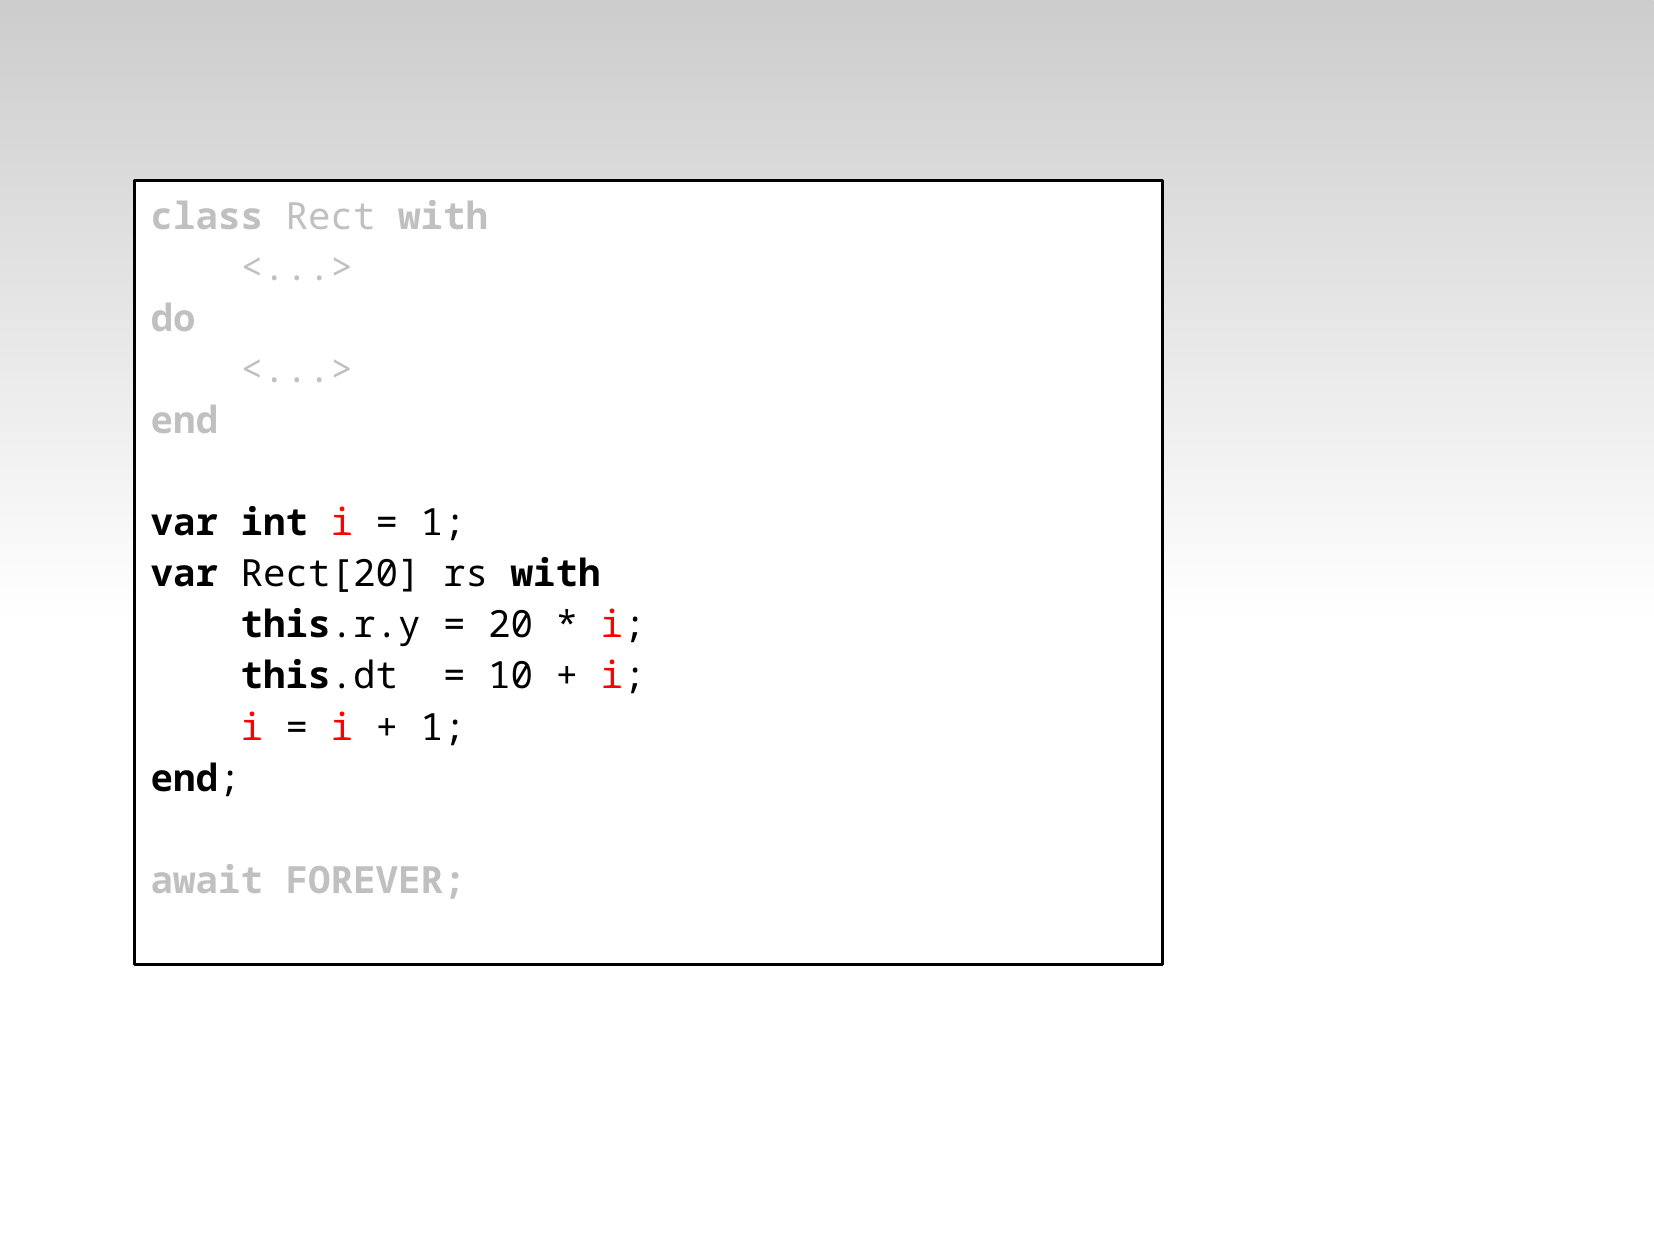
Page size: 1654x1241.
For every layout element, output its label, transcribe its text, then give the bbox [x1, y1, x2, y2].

text_box class Rect with <...> do <...> end var int i = 1; var Rect[20] rs with this.r.y = 20 * i; this.dt = 10 + i; i = i + 1; end; await FOREVER; [134, 180, 1163, 866]
